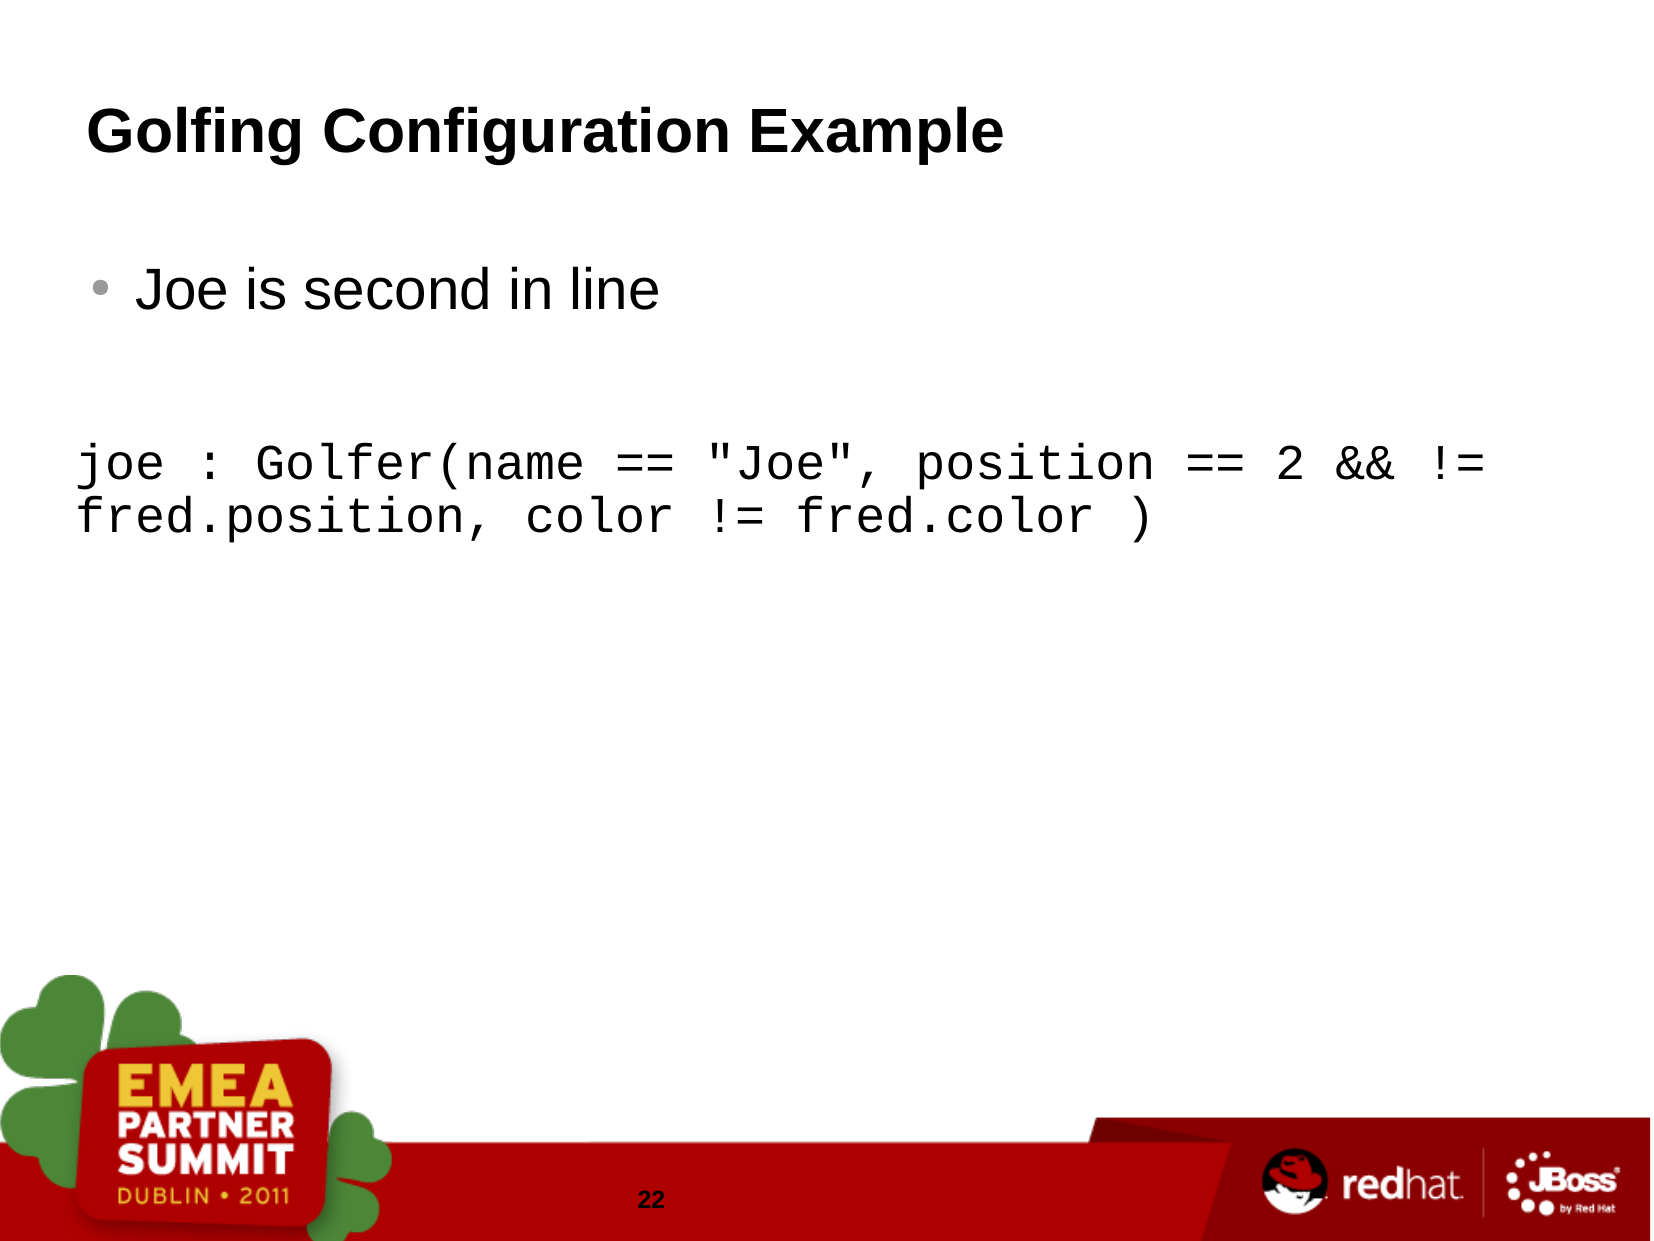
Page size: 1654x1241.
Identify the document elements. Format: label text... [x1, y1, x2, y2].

picture [0, 975, 1651, 1241]
list Joe is second in line joe : Golfer(name == "Joe", position == 2 && != fred.position, color != fred.color ) [75, 256, 1564, 1051]
title Golfing Configuration Example [86, 37, 1576, 226]
